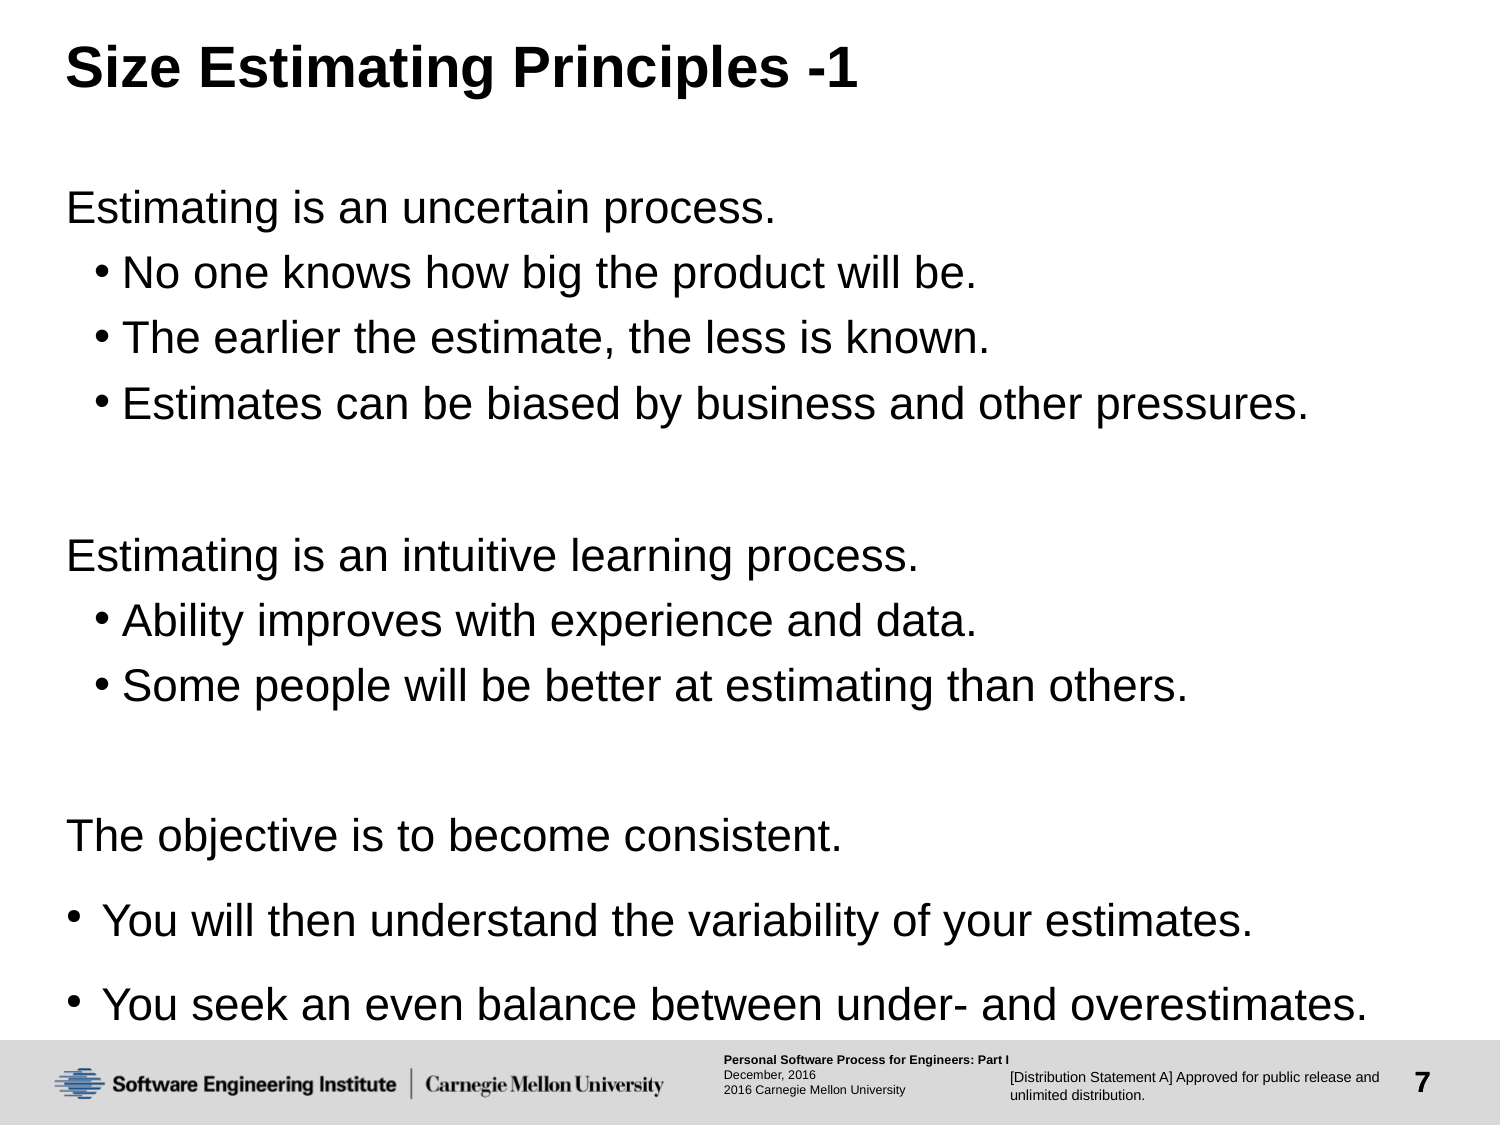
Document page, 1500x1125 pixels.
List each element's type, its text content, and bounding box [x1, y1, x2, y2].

list Estimating is an uncertain process. No one knows how big the product will be. The earlier the estimate, the less is known. Estimates can be biased by business and other pressures. Estimating is an intuitive learning process. Ability improves with experience and data. Some people will be better at estimating than others. The objective is to become consistent. You will then understand the variability of your estimates. You seek an even balance between under- and overestimates. [65, 177, 1431, 1000]
title Size Estimating Principles -1 [65, 37, 1313, 148]
picture [46, 1061, 673, 1104]
